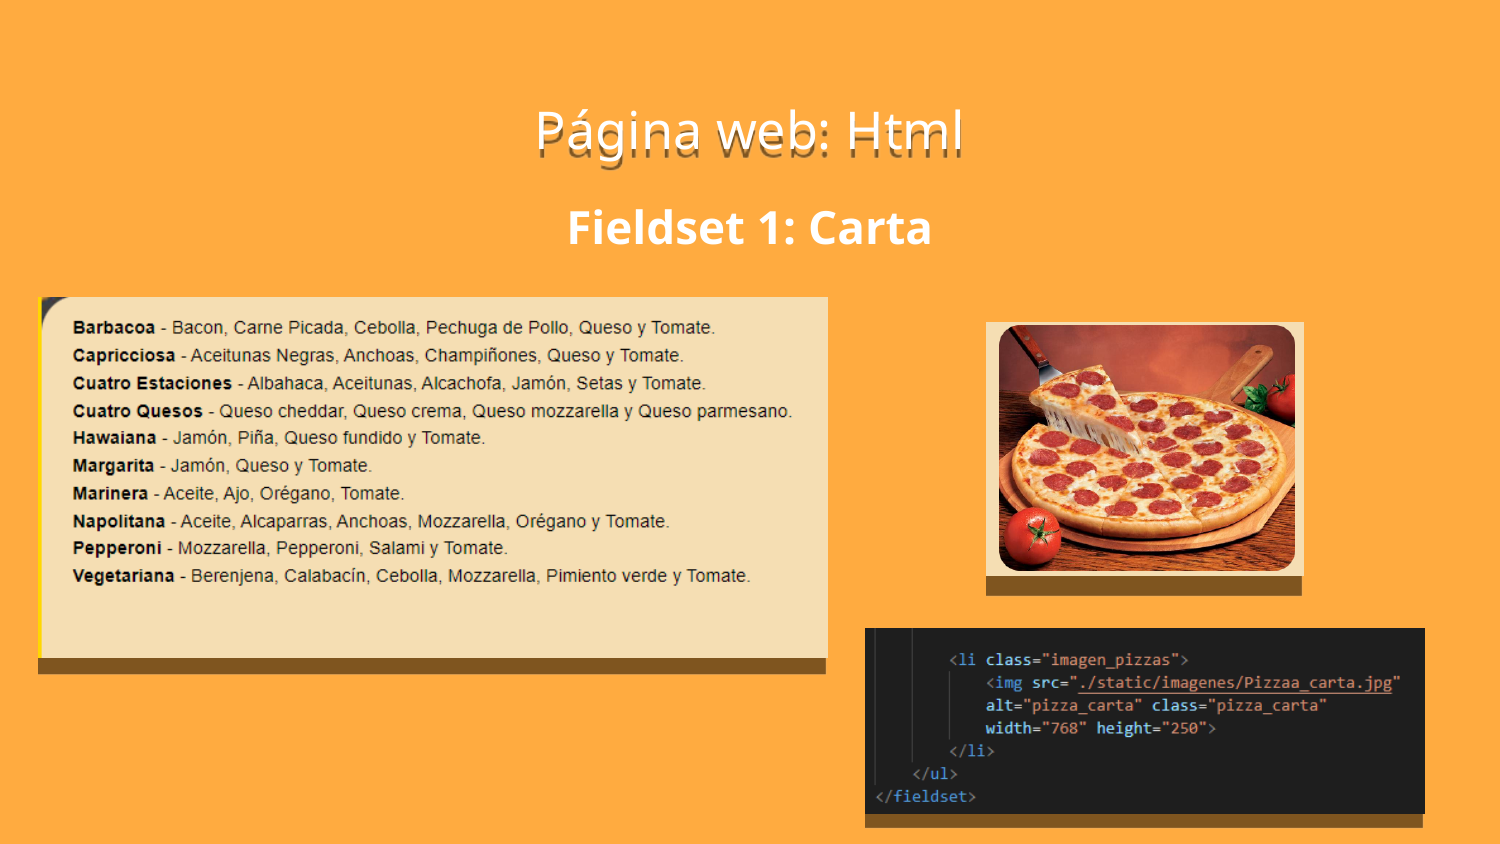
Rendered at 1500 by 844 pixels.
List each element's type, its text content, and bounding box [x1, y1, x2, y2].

picture [865, 628, 1425, 814]
picture [38, 297, 828, 658]
picture [986, 322, 1304, 576]
text_box Fieldset 1: Carta [399, 183, 1101, 269]
title Página web: Html [51, 72, 1449, 167]
